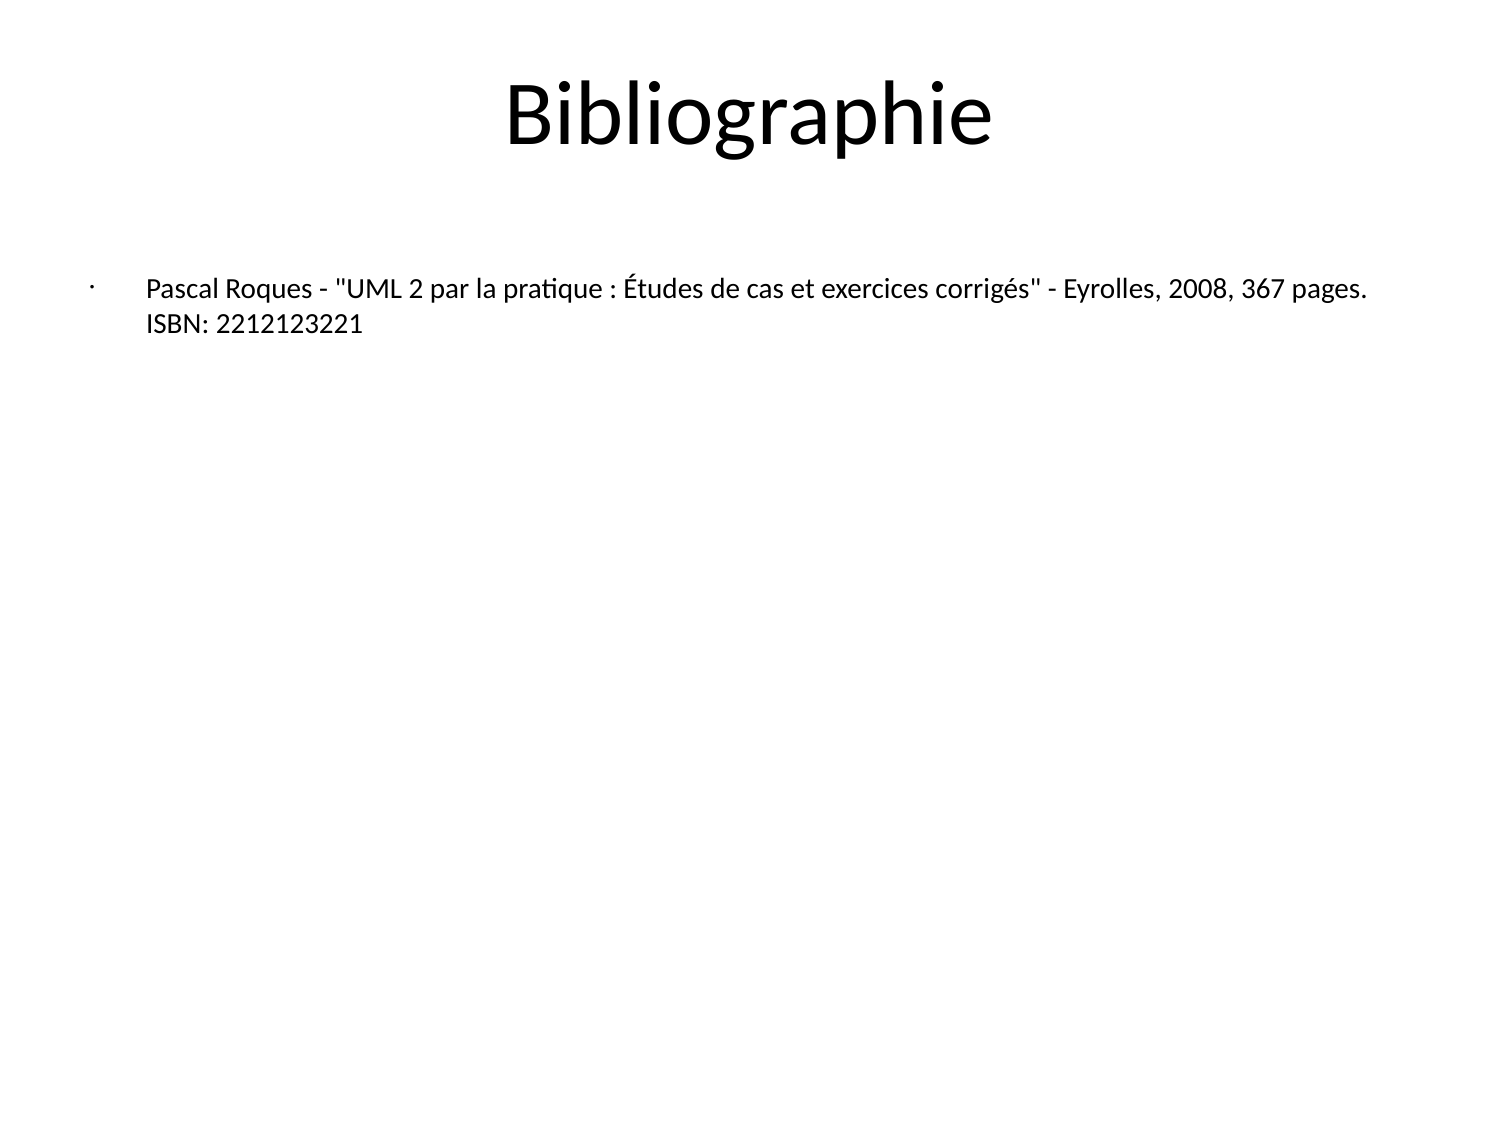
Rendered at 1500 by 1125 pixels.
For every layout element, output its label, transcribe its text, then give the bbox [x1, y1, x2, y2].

title Bibliographie [75, 45, 1425, 233]
list Pascal Roques - "UML 2 par la pratique : Études de cas et exercices corrigés" - Eyrolles, 2008, 367 pages. ISBN: 2212123221 [75, 262, 1425, 1005]
